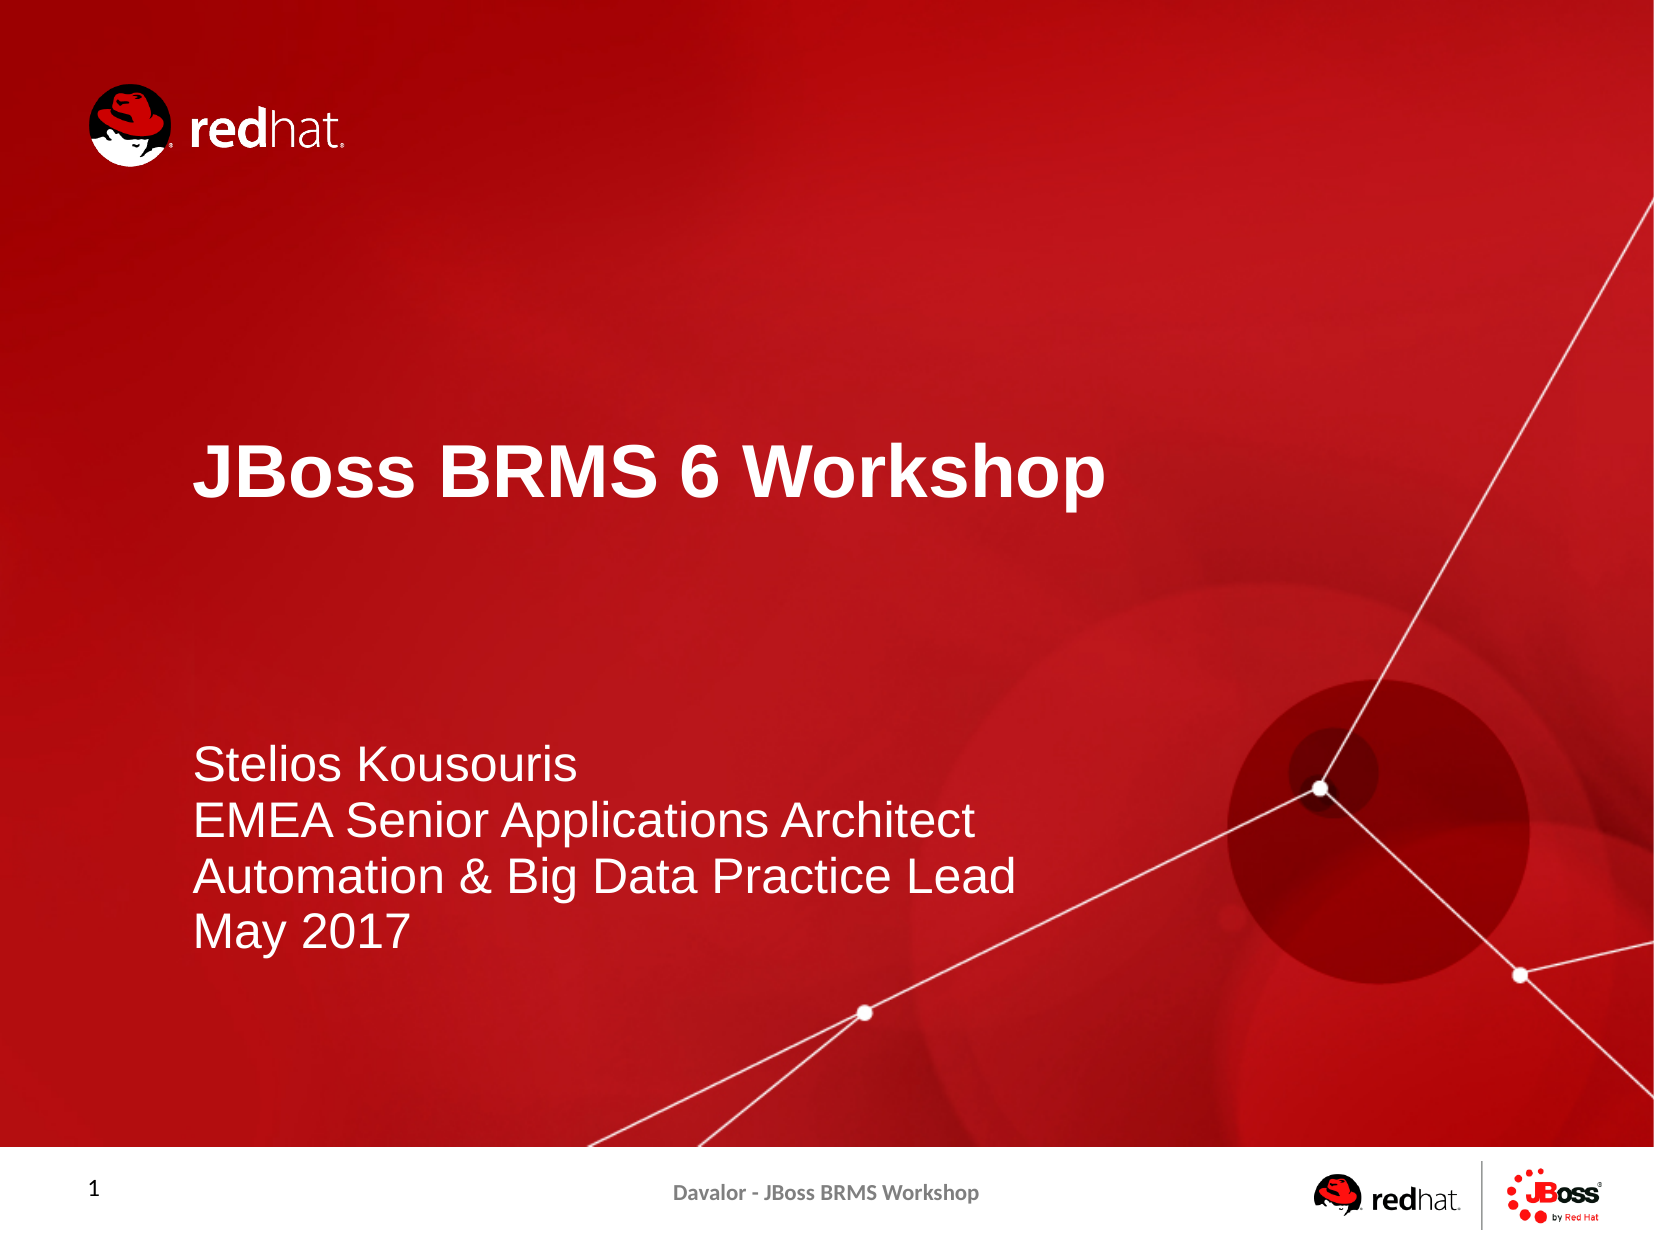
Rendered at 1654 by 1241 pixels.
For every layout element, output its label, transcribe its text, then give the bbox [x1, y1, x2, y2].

picture [0, 0, 1654, 1147]
picture [1314, 1161, 1602, 1230]
text_box JBoss BRMS 6 Workshop Stelios Kousouris EMEA Senior Applications Architect Automation & Big Data Practice Lead May 2017 [178, 418, 1445, 703]
